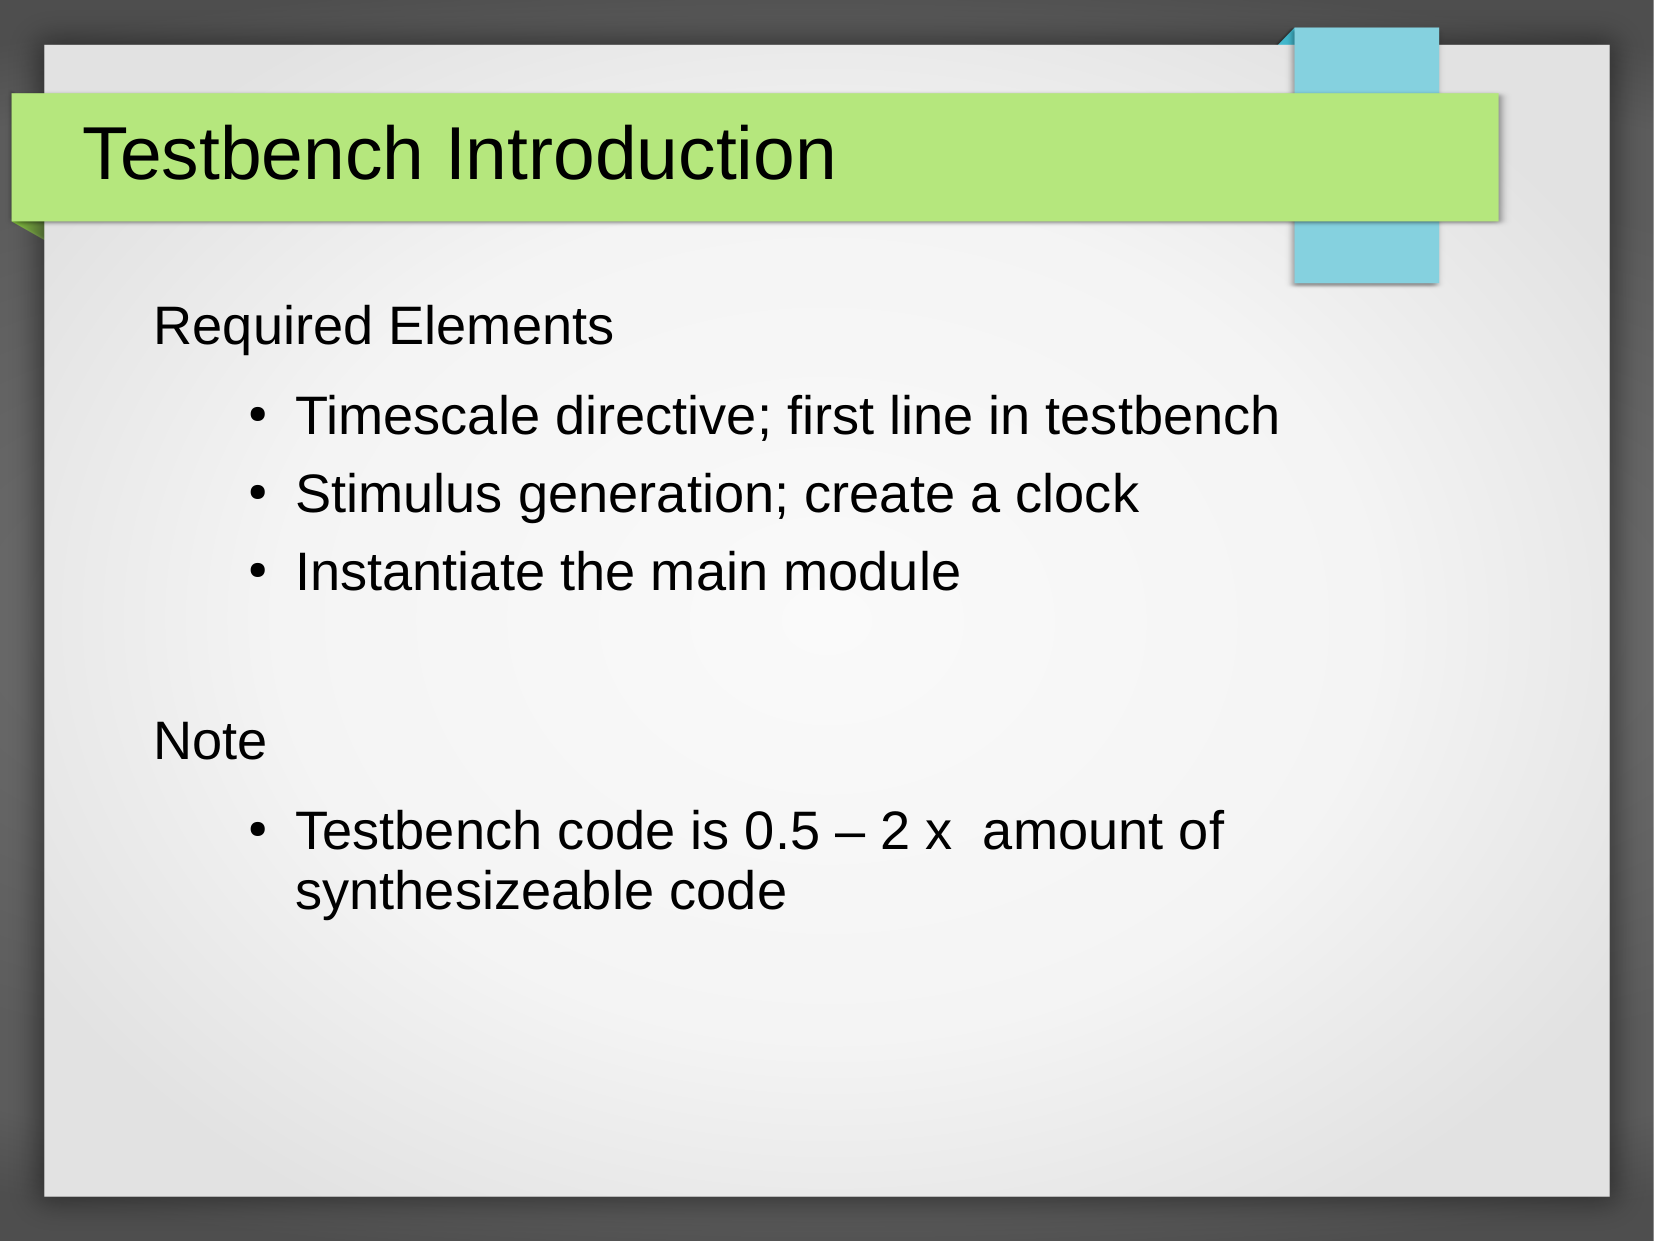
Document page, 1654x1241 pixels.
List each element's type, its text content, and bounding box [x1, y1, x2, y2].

title Testbench Introduction [82, 94, 1264, 213]
picture [0, 0, 1654, 1241]
list Required Elements Timescale directive; first line in testbench Stimulus generation; create a clock Instantiate the main module Note Testbench code is 0.5 – 2 x amount of synthesizeable code [82, 295, 1571, 1015]
